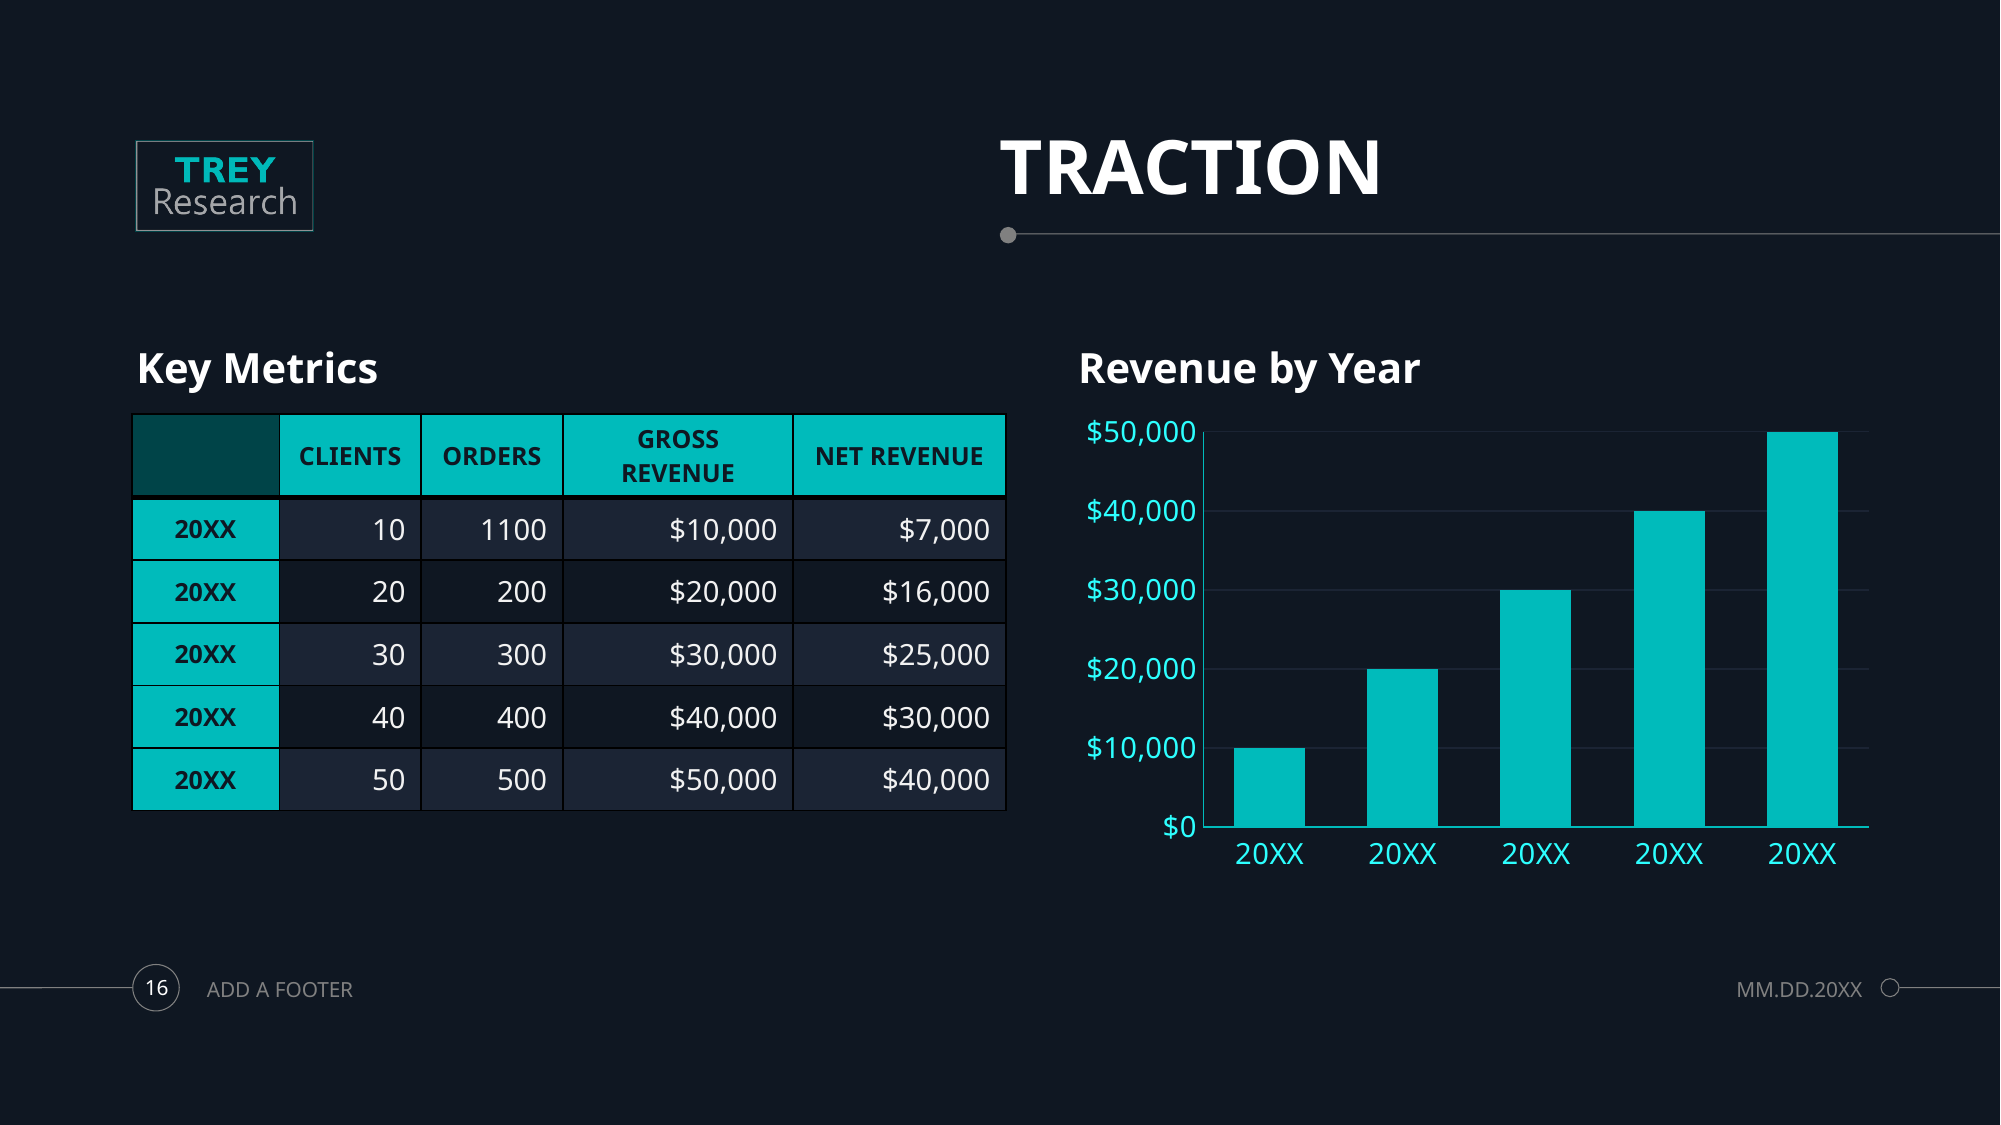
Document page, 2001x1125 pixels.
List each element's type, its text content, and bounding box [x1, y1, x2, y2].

table_header CLIENTS [280, 415, 420, 495]
table_cell 10 [280, 500, 420, 559]
table_cell $25,000 [794, 624, 1005, 685]
footer ADD A FOOTER [191, 964, 671, 1014]
table_cell 40 [280, 686, 420, 747]
title TRACTION [999, 116, 1872, 210]
table_cell $40,000 [794, 749, 1005, 810]
table_cell $30,000 [794, 686, 1005, 747]
picture [136, 141, 314, 231]
table_cell 20 [280, 561, 420, 622]
table_cell 400 [422, 686, 562, 747]
chart [1069, 401, 1886, 884]
table_cell 20XX [133, 500, 279, 559]
table_cell 300 [422, 624, 562, 685]
table_cell 20XX [133, 749, 279, 810]
table_cell 1100 [422, 500, 562, 559]
table_cell $30,000 [564, 624, 792, 685]
table_cell $16,000 [794, 561, 1005, 622]
table_cell 500 [422, 749, 562, 810]
table_cell 30 [280, 624, 420, 685]
slide_number MM.DD.20XX [1643, 964, 1863, 1014]
table_cell 20XX [133, 686, 279, 747]
list Key Metrics [136, 333, 615, 393]
table_header [133, 415, 279, 495]
table_header GROSS REVENUE [564, 415, 792, 495]
table_cell 50 [280, 749, 420, 810]
table_cell $20,000 [564, 561, 792, 622]
table_cell $40,000 [564, 686, 792, 747]
table_cell 200 [422, 561, 562, 622]
table_cell 20XX [133, 624, 279, 685]
table_cell $7,000 [794, 500, 1005, 559]
list Revenue by Year [1078, 333, 1557, 393]
table_header ORDERS [422, 415, 562, 495]
table_cell 20XX [133, 561, 279, 622]
slide_number <number> [127, 964, 186, 1014]
table_header NET REVENUE [794, 415, 1005, 495]
table_cell $10,000 [564, 500, 792, 559]
table_cell $50,000 [564, 749, 792, 810]
